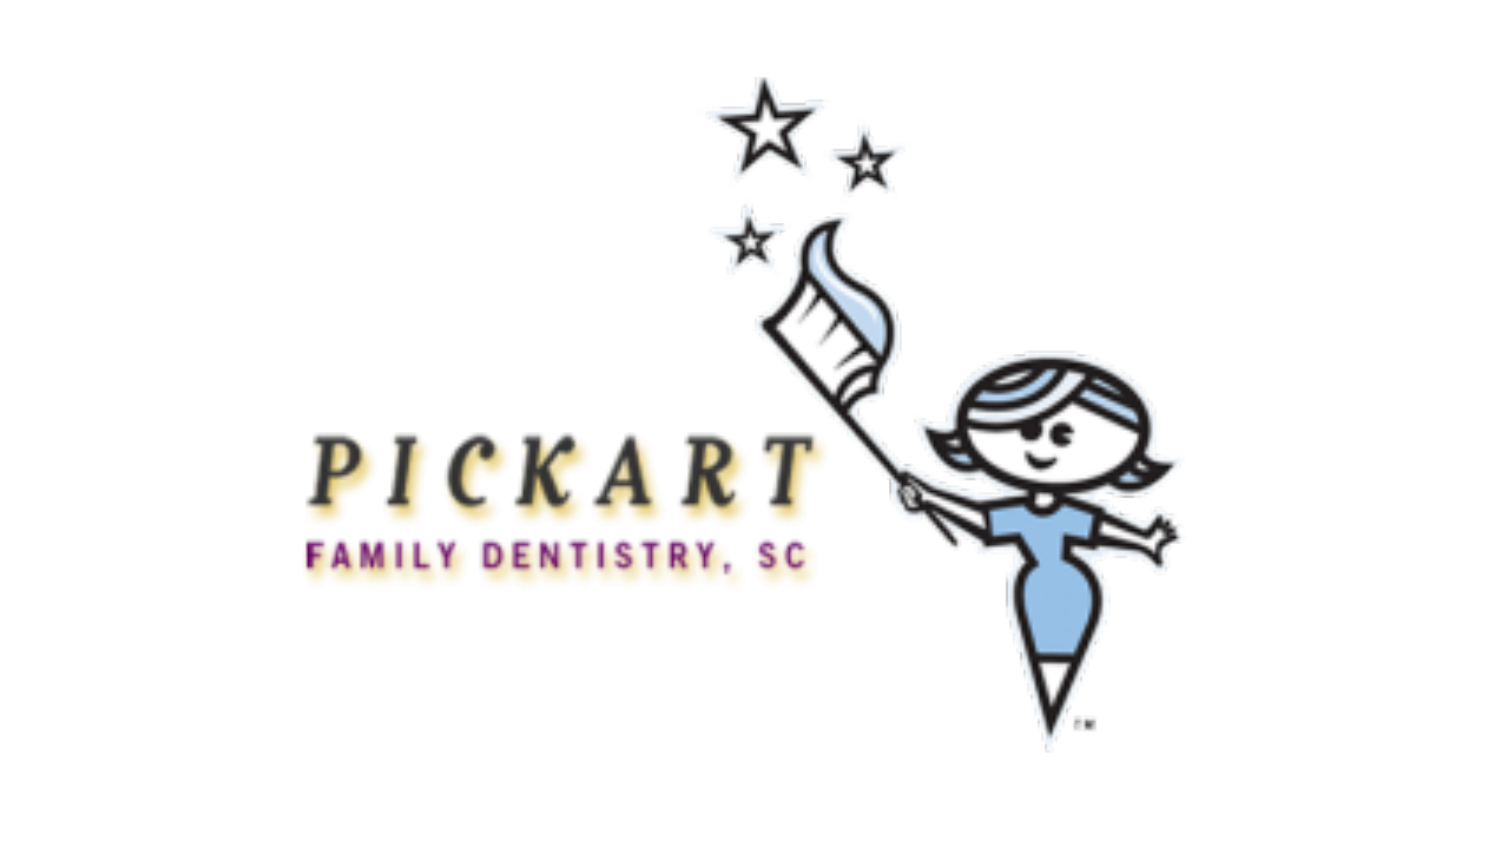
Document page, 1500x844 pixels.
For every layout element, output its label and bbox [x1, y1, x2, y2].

picture [269, 77, 1231, 767]
